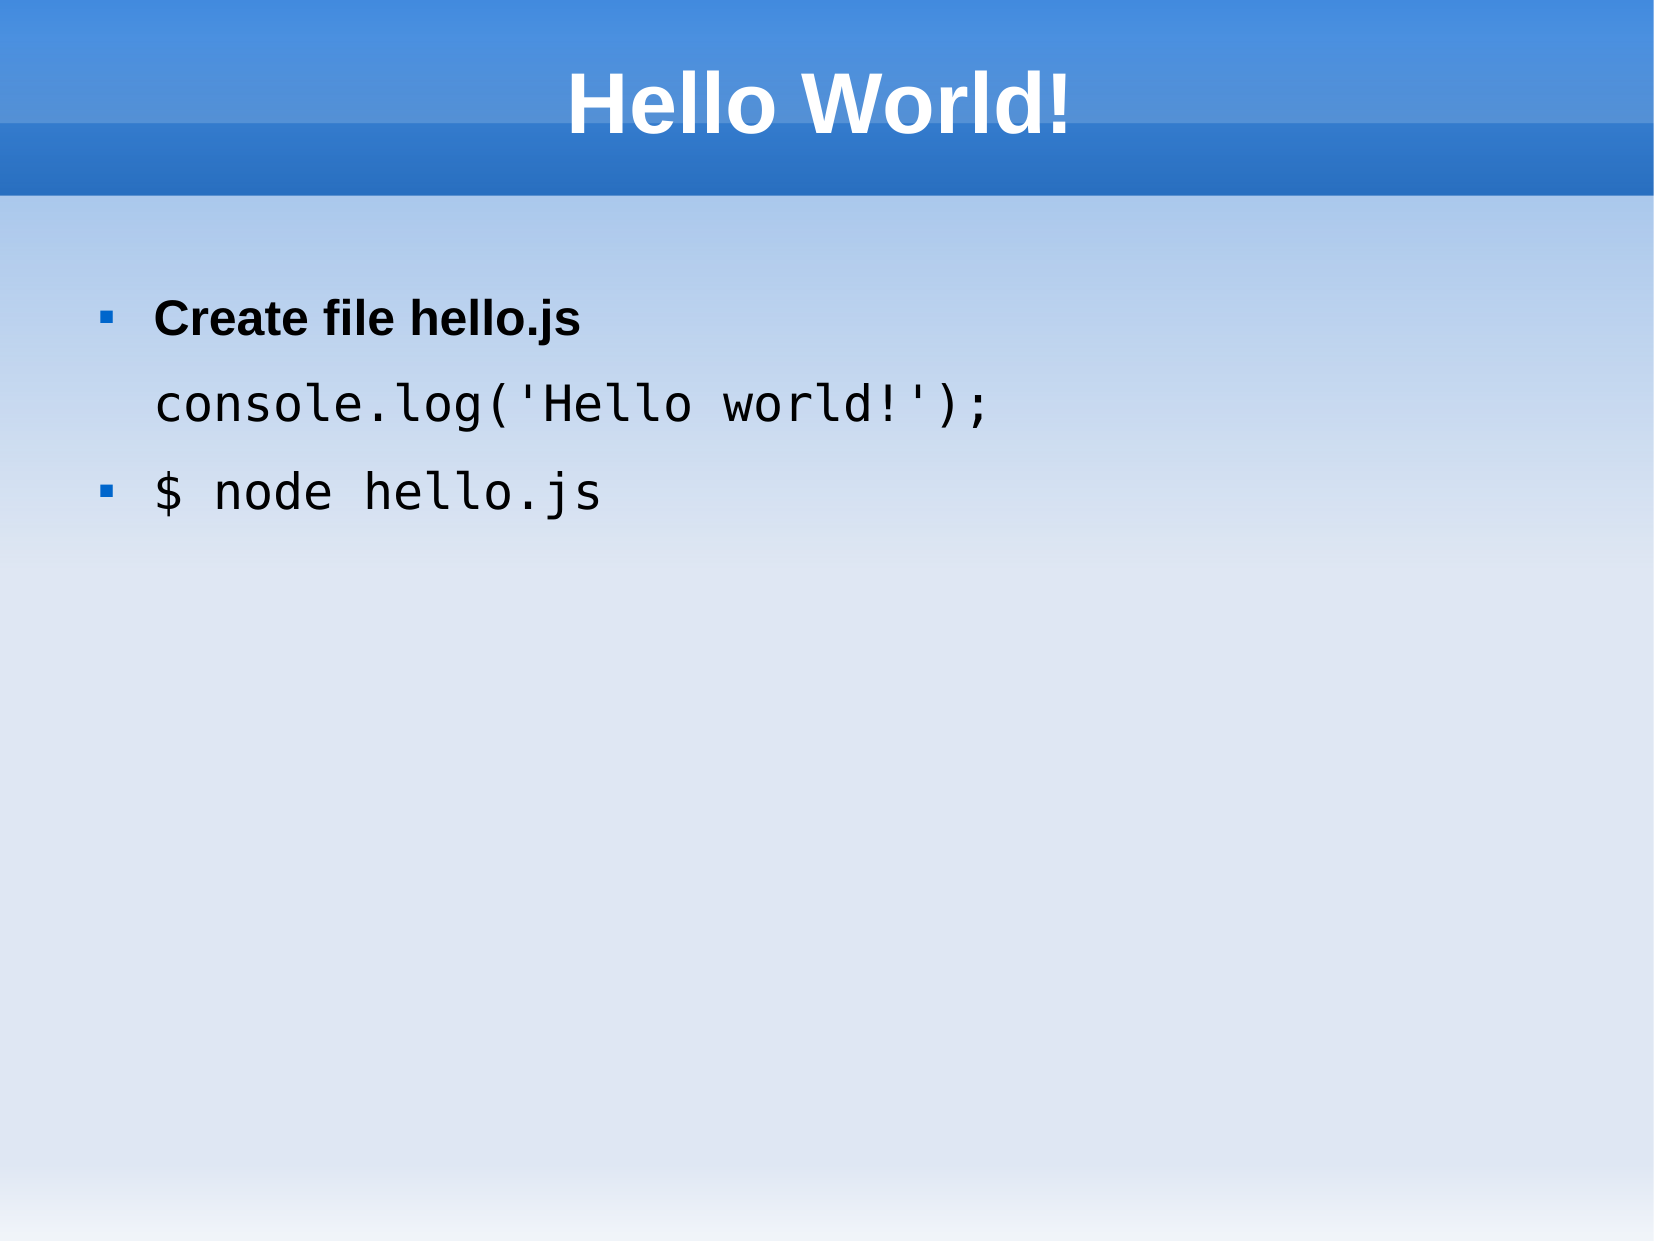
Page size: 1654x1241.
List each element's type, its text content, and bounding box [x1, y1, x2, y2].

list Create file hello.js console.log('Hello world!'); $ node hello.js [82, 290, 1571, 1109]
title Hello World! [76, 0, 1565, 208]
picture [0, 0, 1654, 1241]
